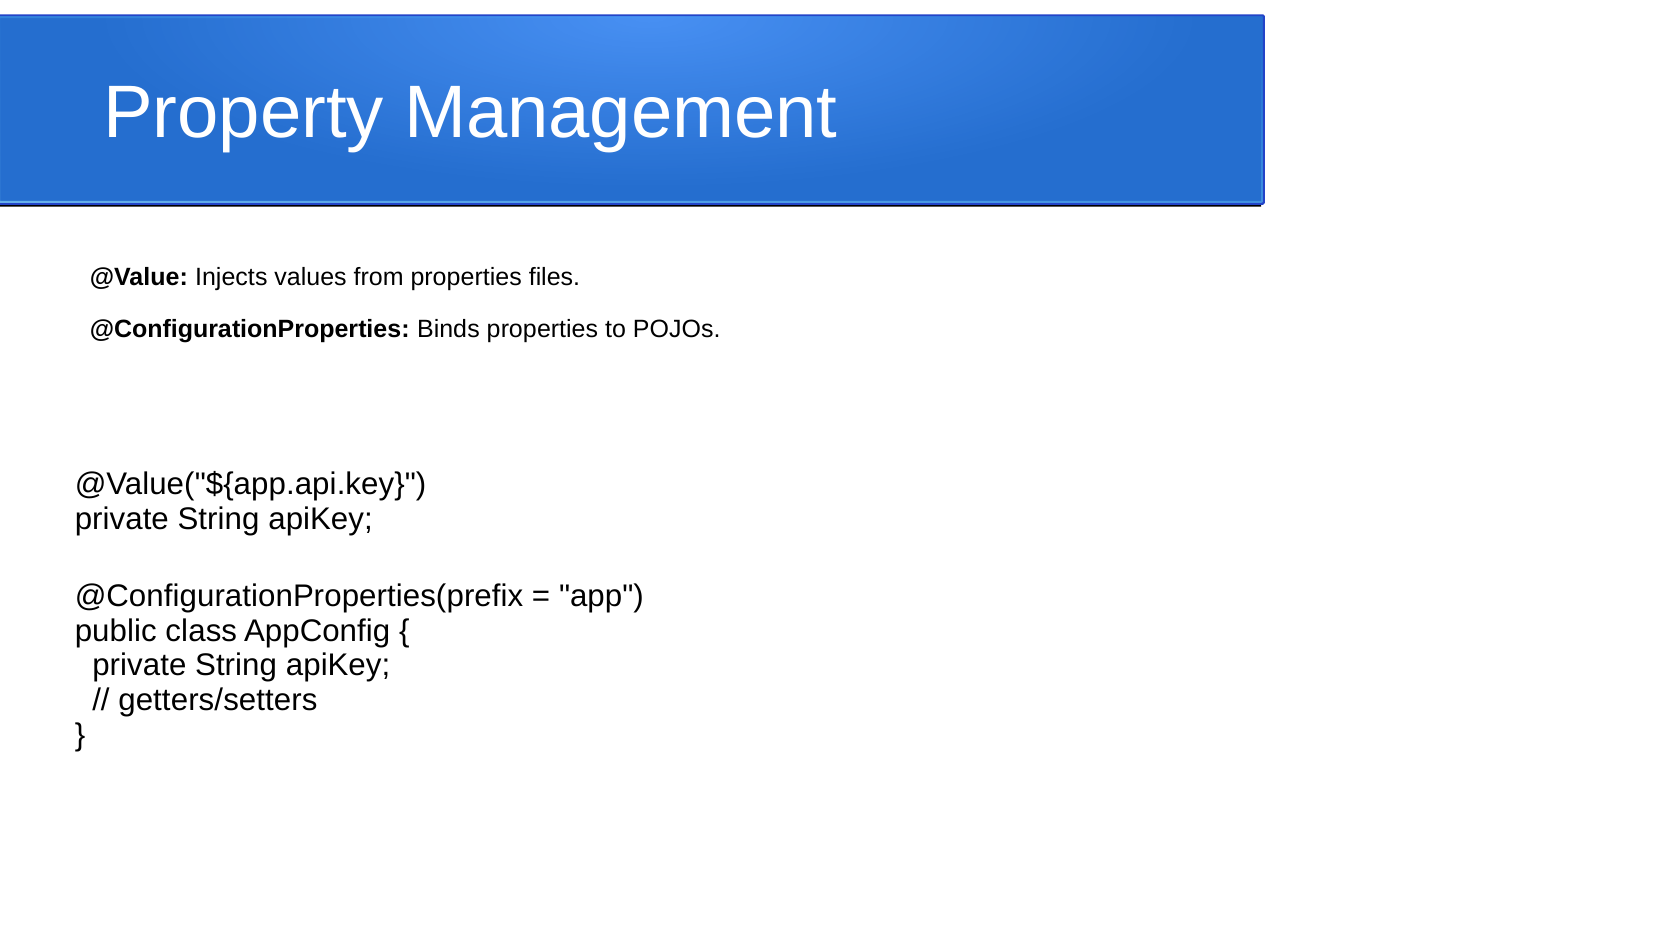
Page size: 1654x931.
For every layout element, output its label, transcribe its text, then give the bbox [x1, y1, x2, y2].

title Property Management [82, 35, 1235, 189]
text_box @Value("${app.api.key}") private String apiKey; @ConfigurationProperties(prefix = "app") public class AppConfig { private String apiKey; // getters/setters } [60, 459, 1036, 811]
text_box @Value: Injects values from properties files. @ConfigurationProperties: Binds properties to POJOs. [75, 255, 826, 413]
